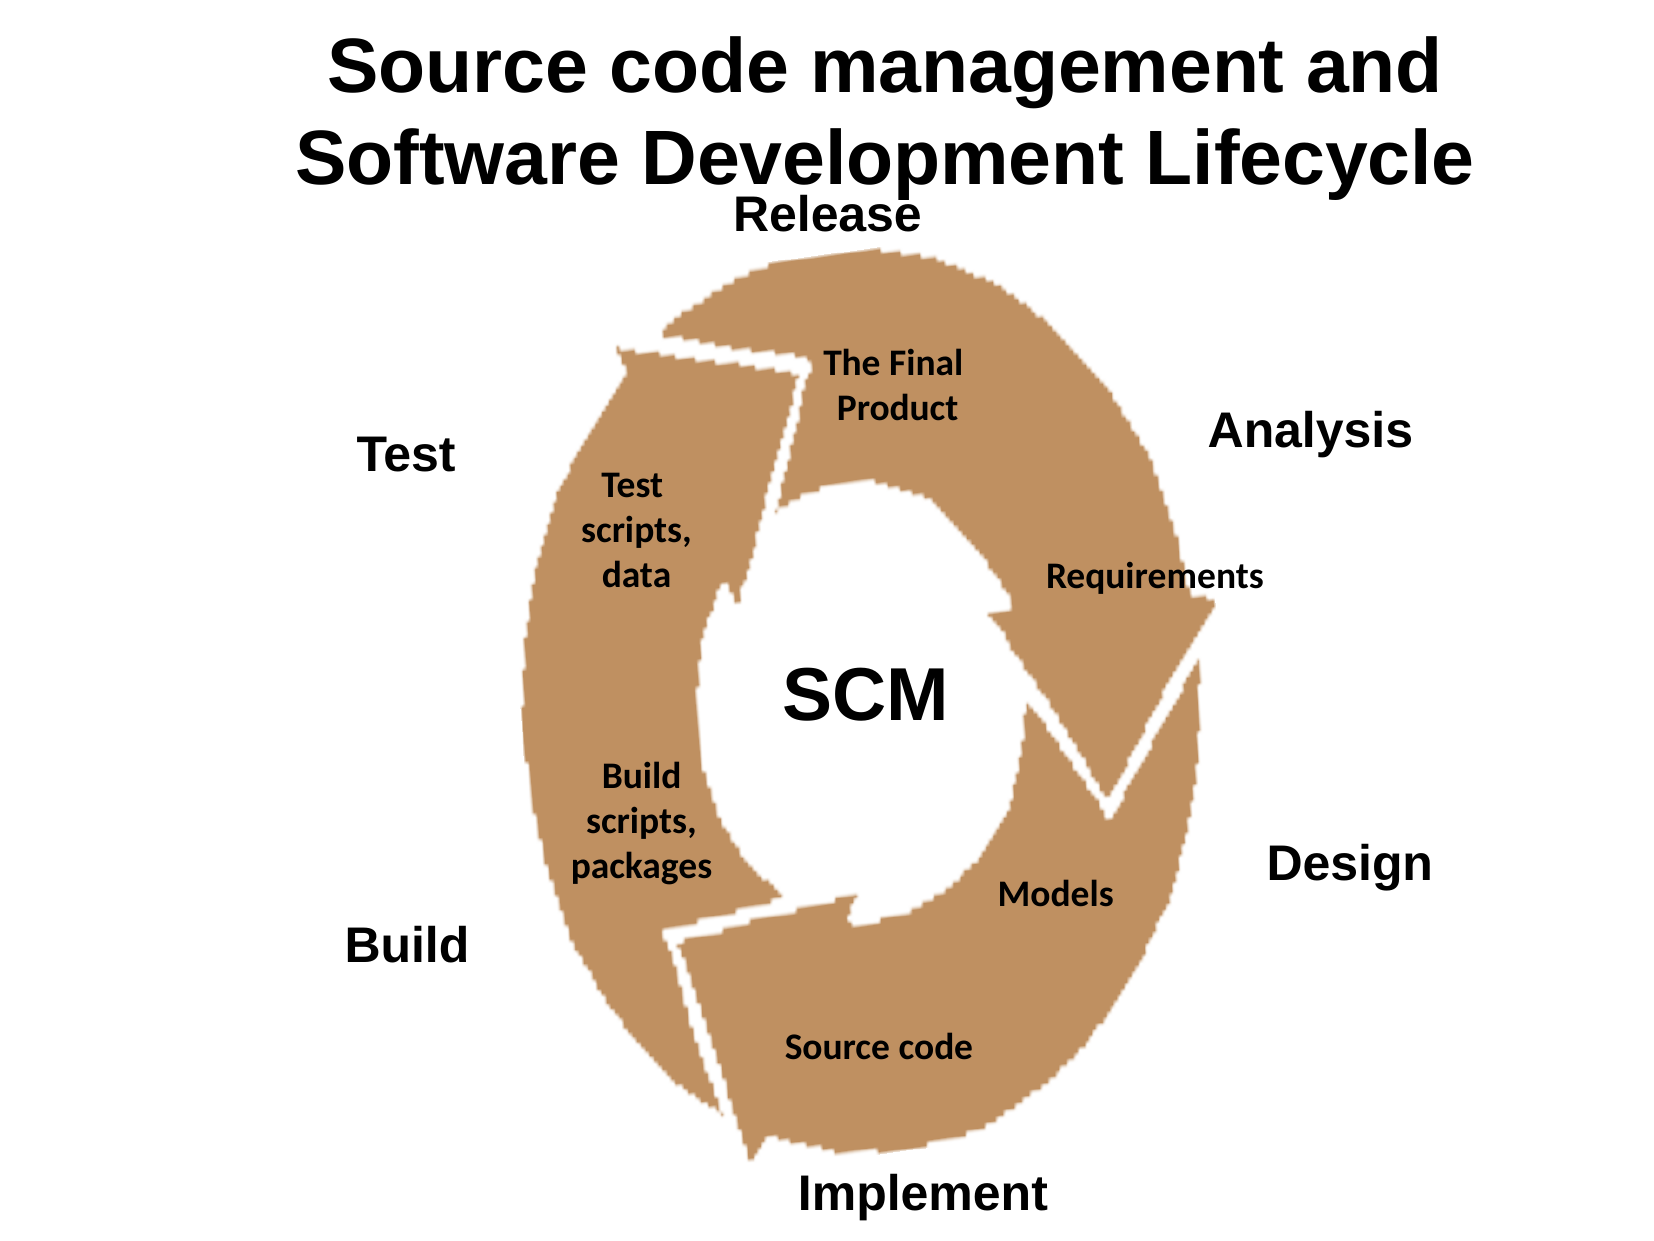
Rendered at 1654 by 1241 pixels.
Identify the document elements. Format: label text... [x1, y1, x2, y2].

text_box Analysis [1192, 389, 1428, 465]
text_box Test [341, 414, 471, 490]
text_box Models [982, 861, 1129, 922]
text_box Source code [769, 1014, 989, 1075]
text_box Build [329, 905, 485, 981]
title Source code management and Software Development Lifecycle [236, 7, 1536, 209]
text_box Build scripts, packages [555, 744, 728, 894]
text_box Release [718, 209, 937, 250]
text_box Test scripts, data [566, 452, 707, 603]
text_box SCM [767, 637, 964, 743]
text_box Design [1251, 822, 1448, 898]
text_box The Final Product [808, 330, 987, 436]
text_box Implement [782, 1153, 1063, 1229]
picture [489, 209, 1252, 1196]
text_box Requirements [1031, 543, 1279, 604]
